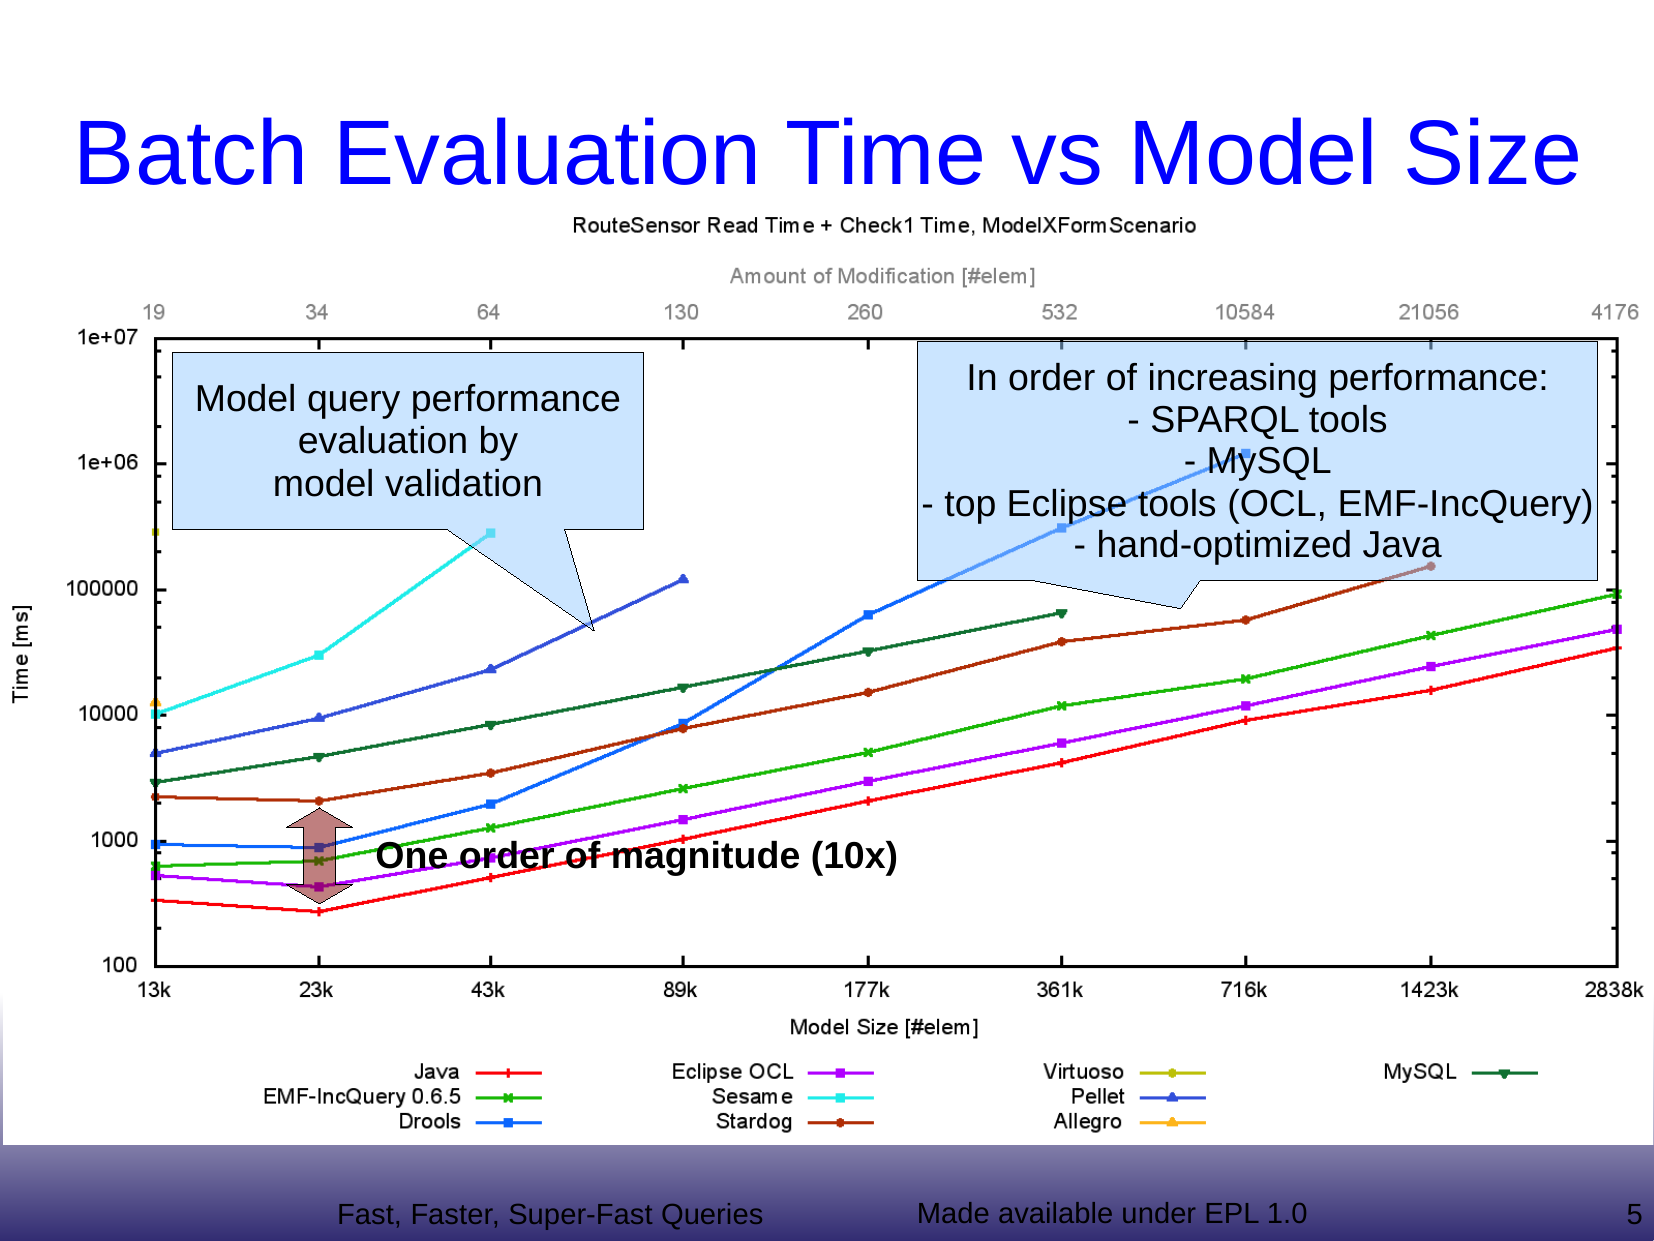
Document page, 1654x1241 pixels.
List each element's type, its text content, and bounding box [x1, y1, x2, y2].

text_box [134, 256, 1645, 324]
text_box In order of increasing performance: - SPARQL tools - MySQL - top Eclipse tools (OCL, EMF-IncQuery) - hand-optimized Java [917, 341, 1598, 609]
text_box One order of magnitude (10x) [366, 828, 908, 884]
title Batch Evaluation Time vs Model Size [48, 49, 1611, 257]
text_box [286, 807, 353, 904]
text_box Model query performance evaluation by model validation [172, 352, 644, 631]
picture [3, 214, 1654, 1146]
